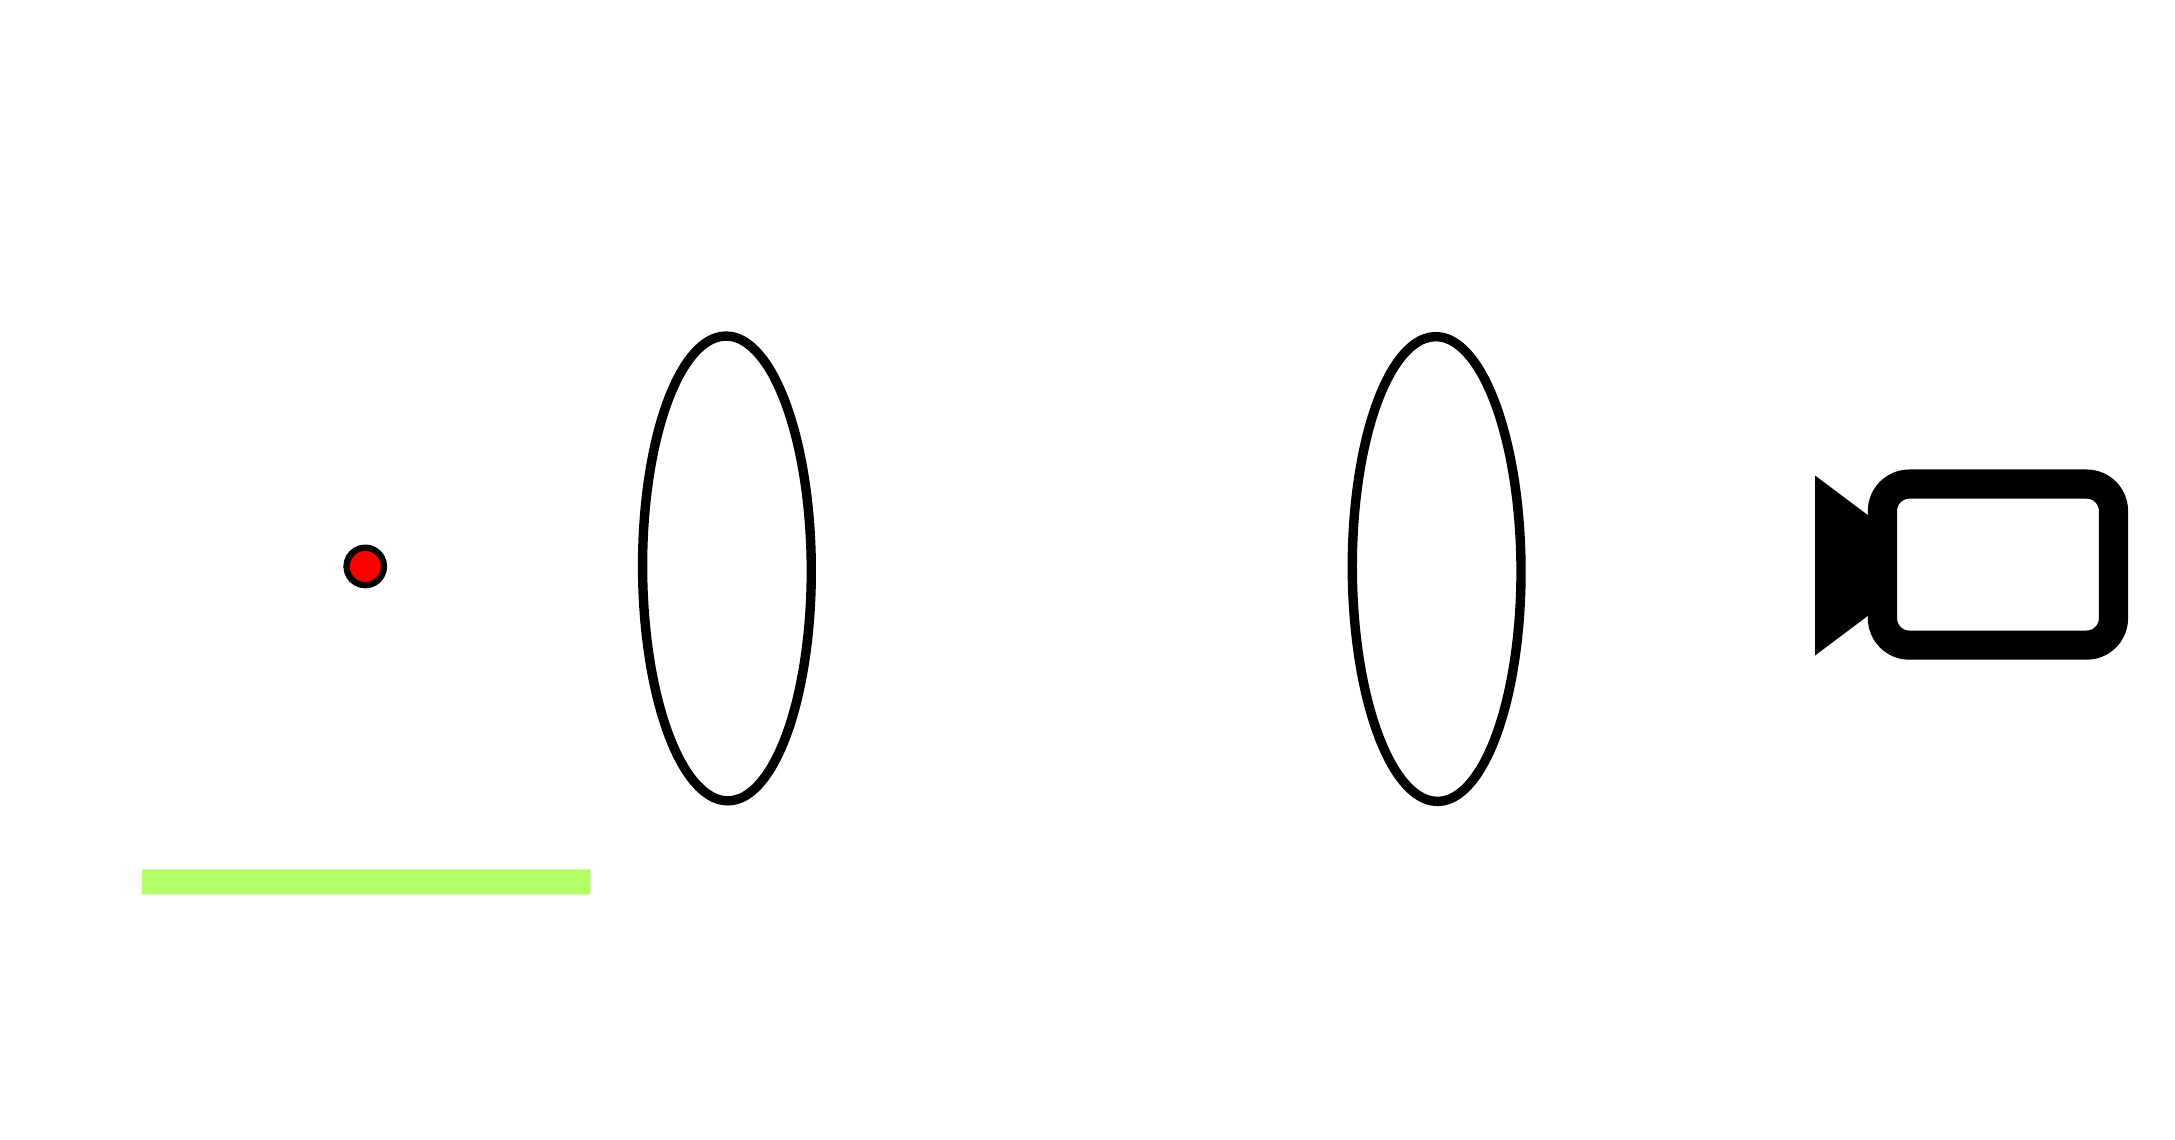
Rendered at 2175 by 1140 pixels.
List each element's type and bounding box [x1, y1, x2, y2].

text_box [642, 336, 812, 801]
text_box [1882, 484, 2114, 646]
text_box [346, 547, 385, 586]
text_box [1352, 336, 1522, 802]
text_box [1815, 475, 1876, 656]
